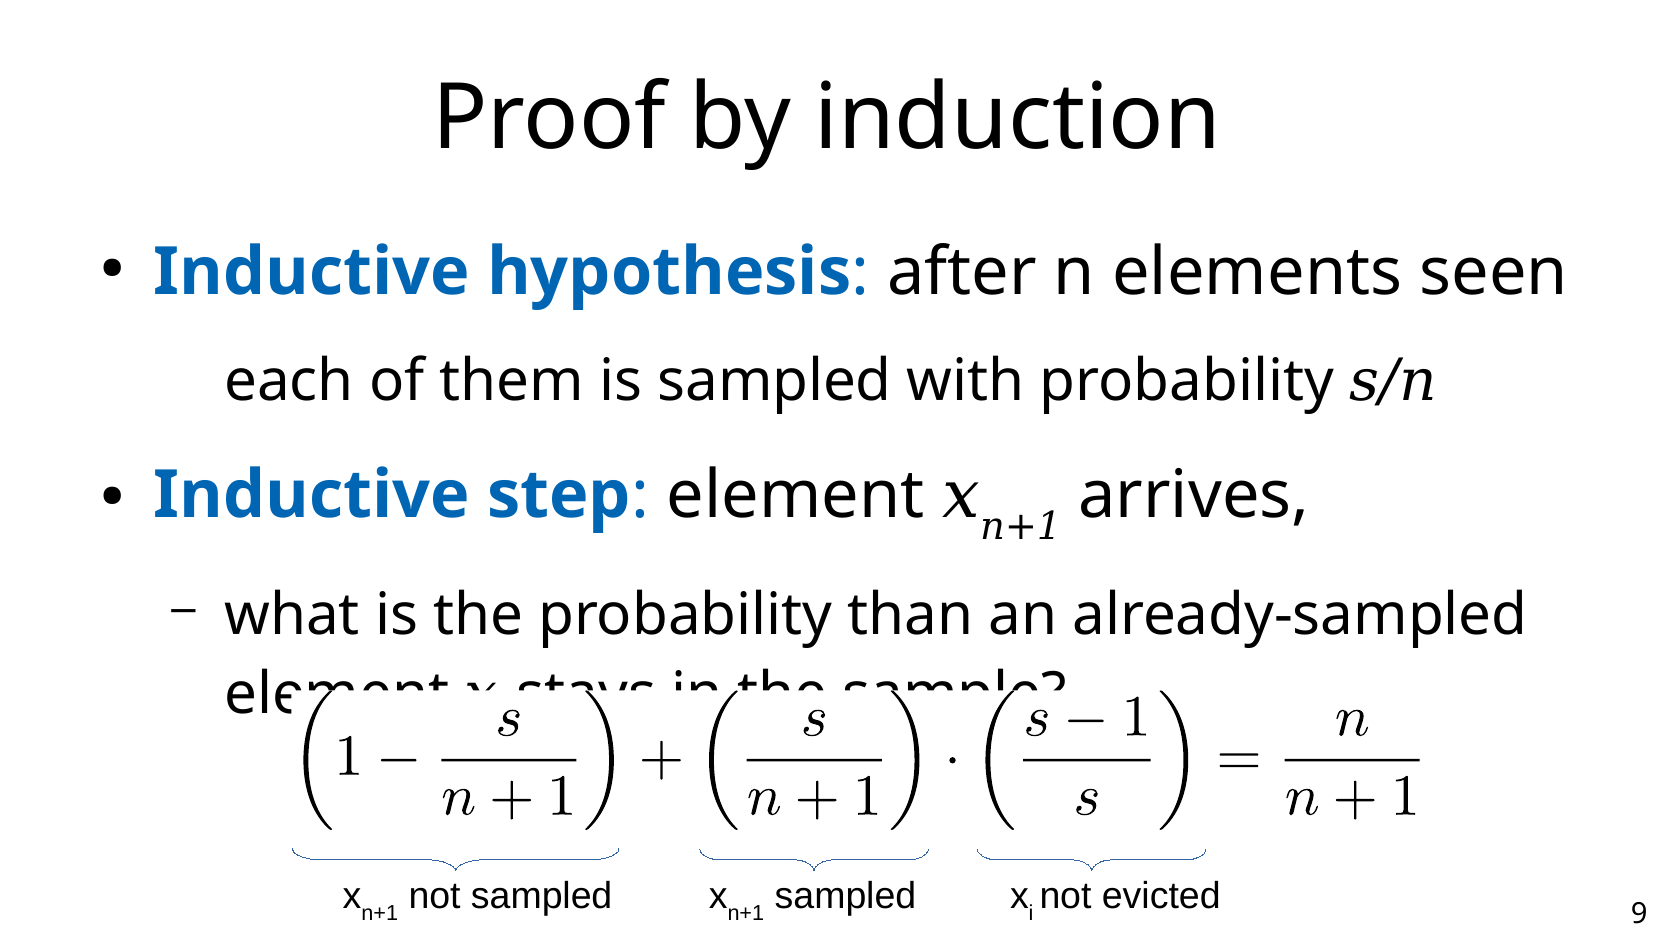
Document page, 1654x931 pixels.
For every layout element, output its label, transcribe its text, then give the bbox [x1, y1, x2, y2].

text_box xn+1 not sampled [327, 867, 632, 931]
text_box xn+1 sampled [694, 867, 995, 931]
text_box xi not evicted [995, 867, 1300, 931]
list Inductive hypothesis: after n elements seen each of them is sampled with probability s/n Inductive step: element xn+1 arrives, what is the probability than an already-sampled element xi stays in the sample? [82, 223, 1571, 763]
text_box [291, 690, 1420, 830]
title Proof by induction [82, 1, 1571, 223]
